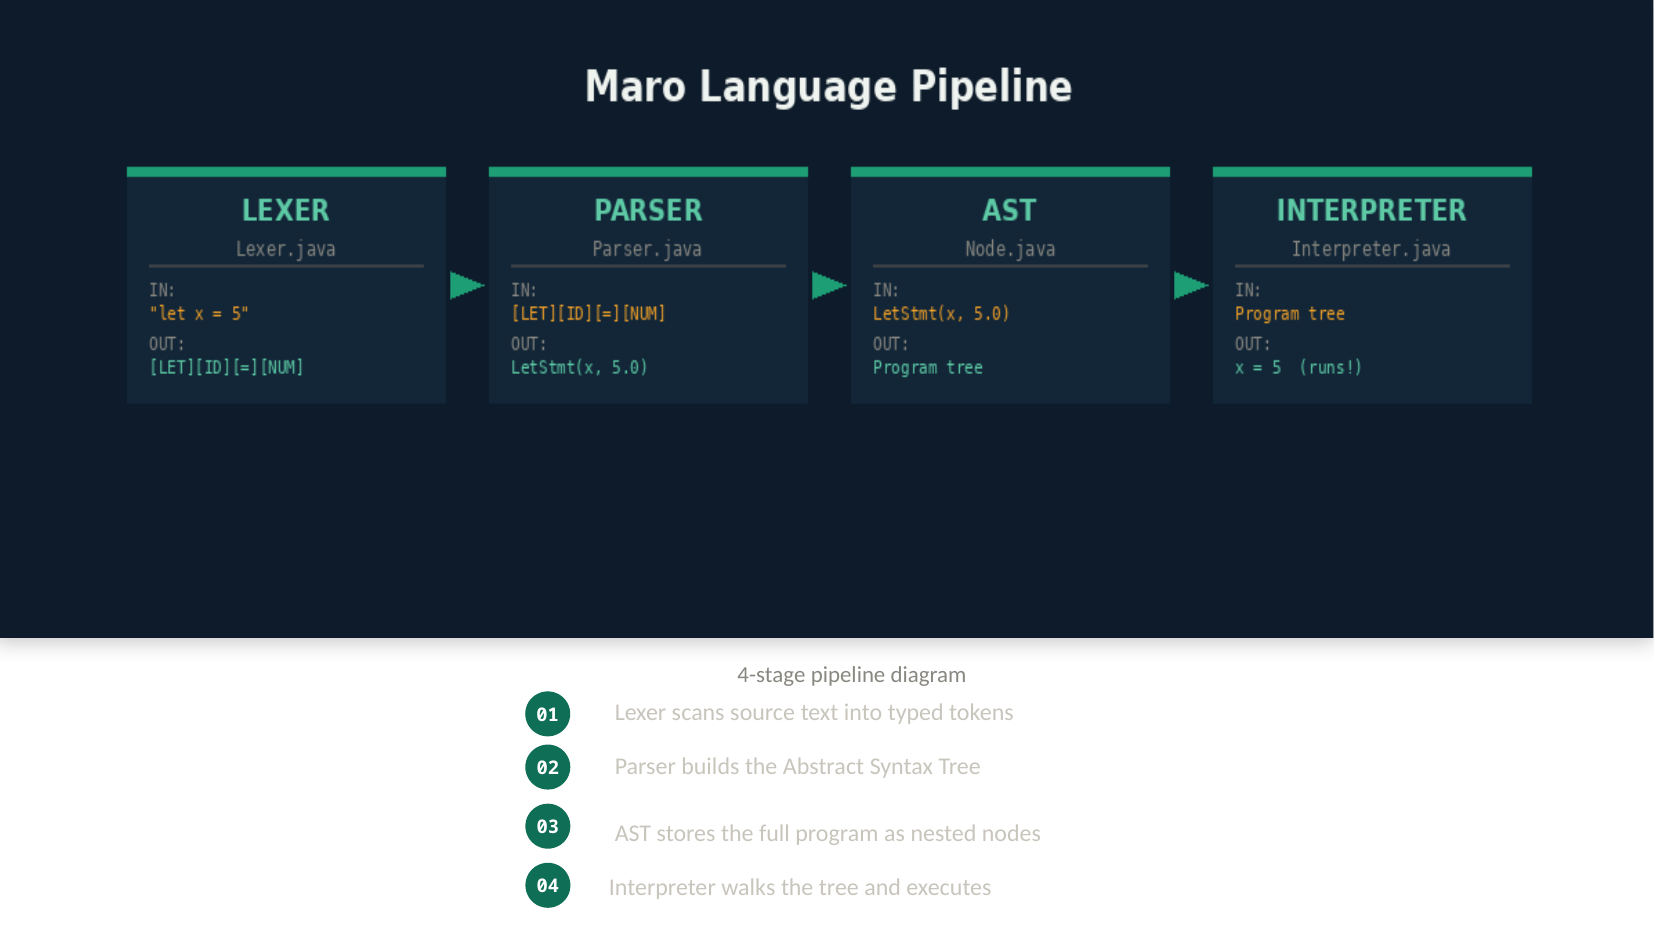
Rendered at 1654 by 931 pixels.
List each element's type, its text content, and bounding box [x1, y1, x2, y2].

text_box 04 [525, 862, 571, 908]
text_box 01 [525, 691, 571, 737]
text_box AST stores the full program as nested nodes [614, 810, 1110, 853]
text_box 02 [525, 744, 571, 790]
text_box 03 [525, 803, 571, 849]
picture [0, 0, 1654, 638]
text_box 4-stage pipeline diagram [578, 654, 1126, 693]
text_box Lexer scans source text into typed tokens [614, 689, 1110, 732]
text_box Parser builds the Abstract Syntax Tree [614, 744, 1110, 787]
text_box Interpreter walks the tree and executes [608, 864, 1104, 907]
